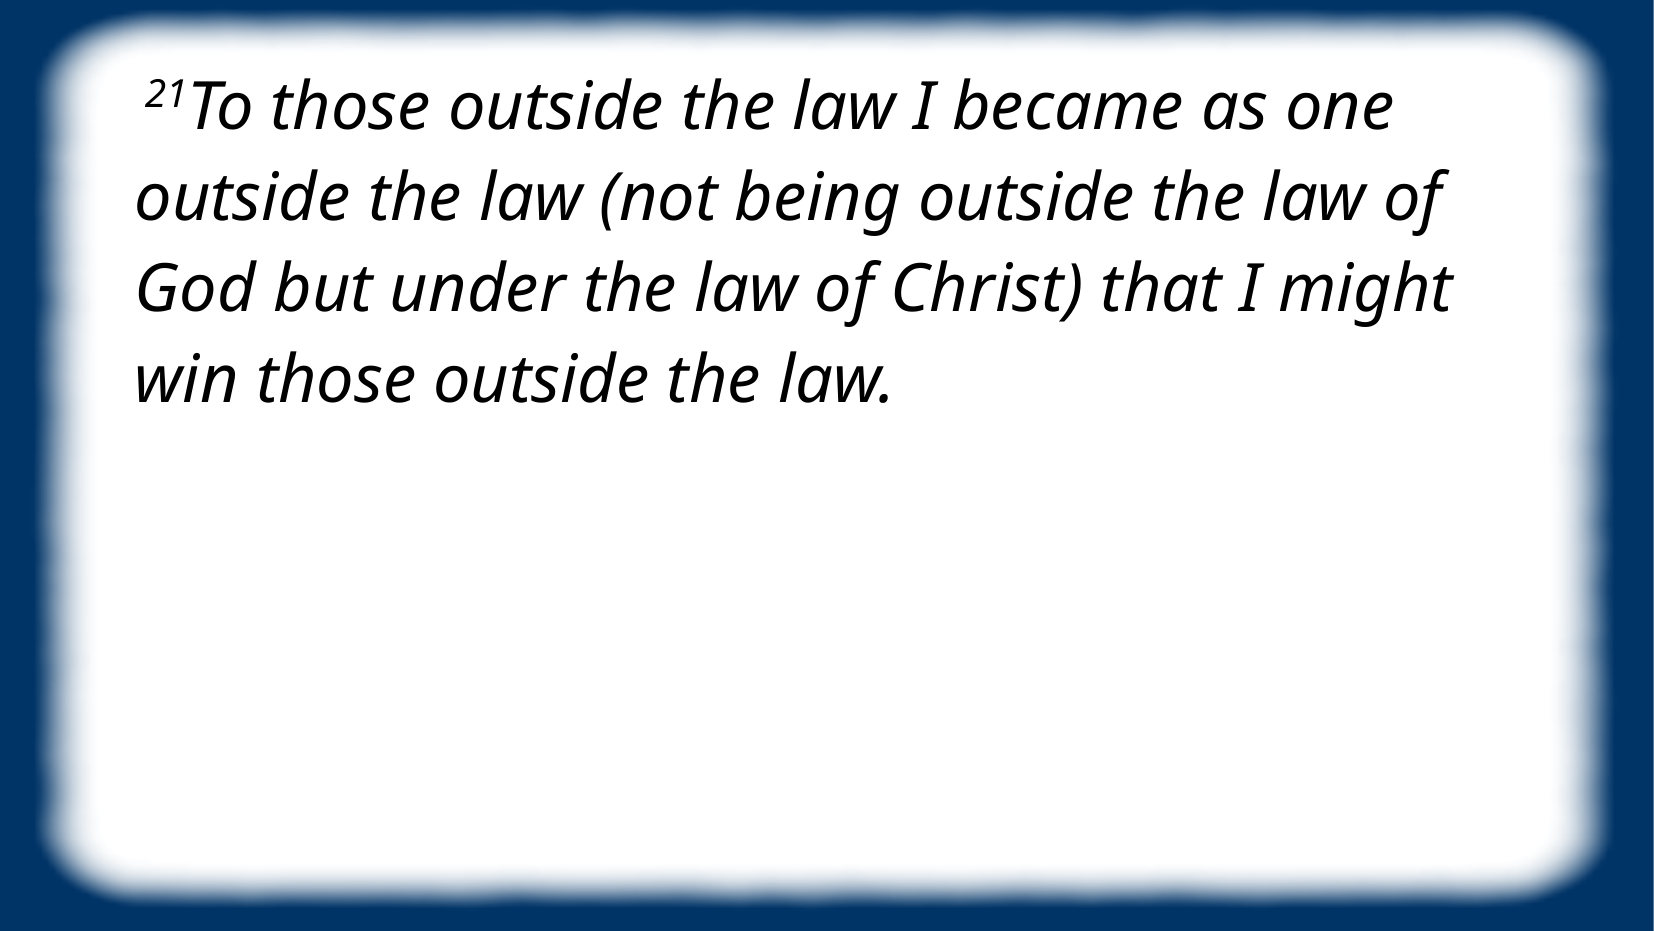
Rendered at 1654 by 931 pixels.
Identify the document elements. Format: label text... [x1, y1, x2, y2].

text_box 21To those outside the law I became as one outside the law (not being outside the law of God but under the law of Christ) that I might win those outside the law. [120, 51, 1531, 451]
picture [0, 0, 1654, 931]
